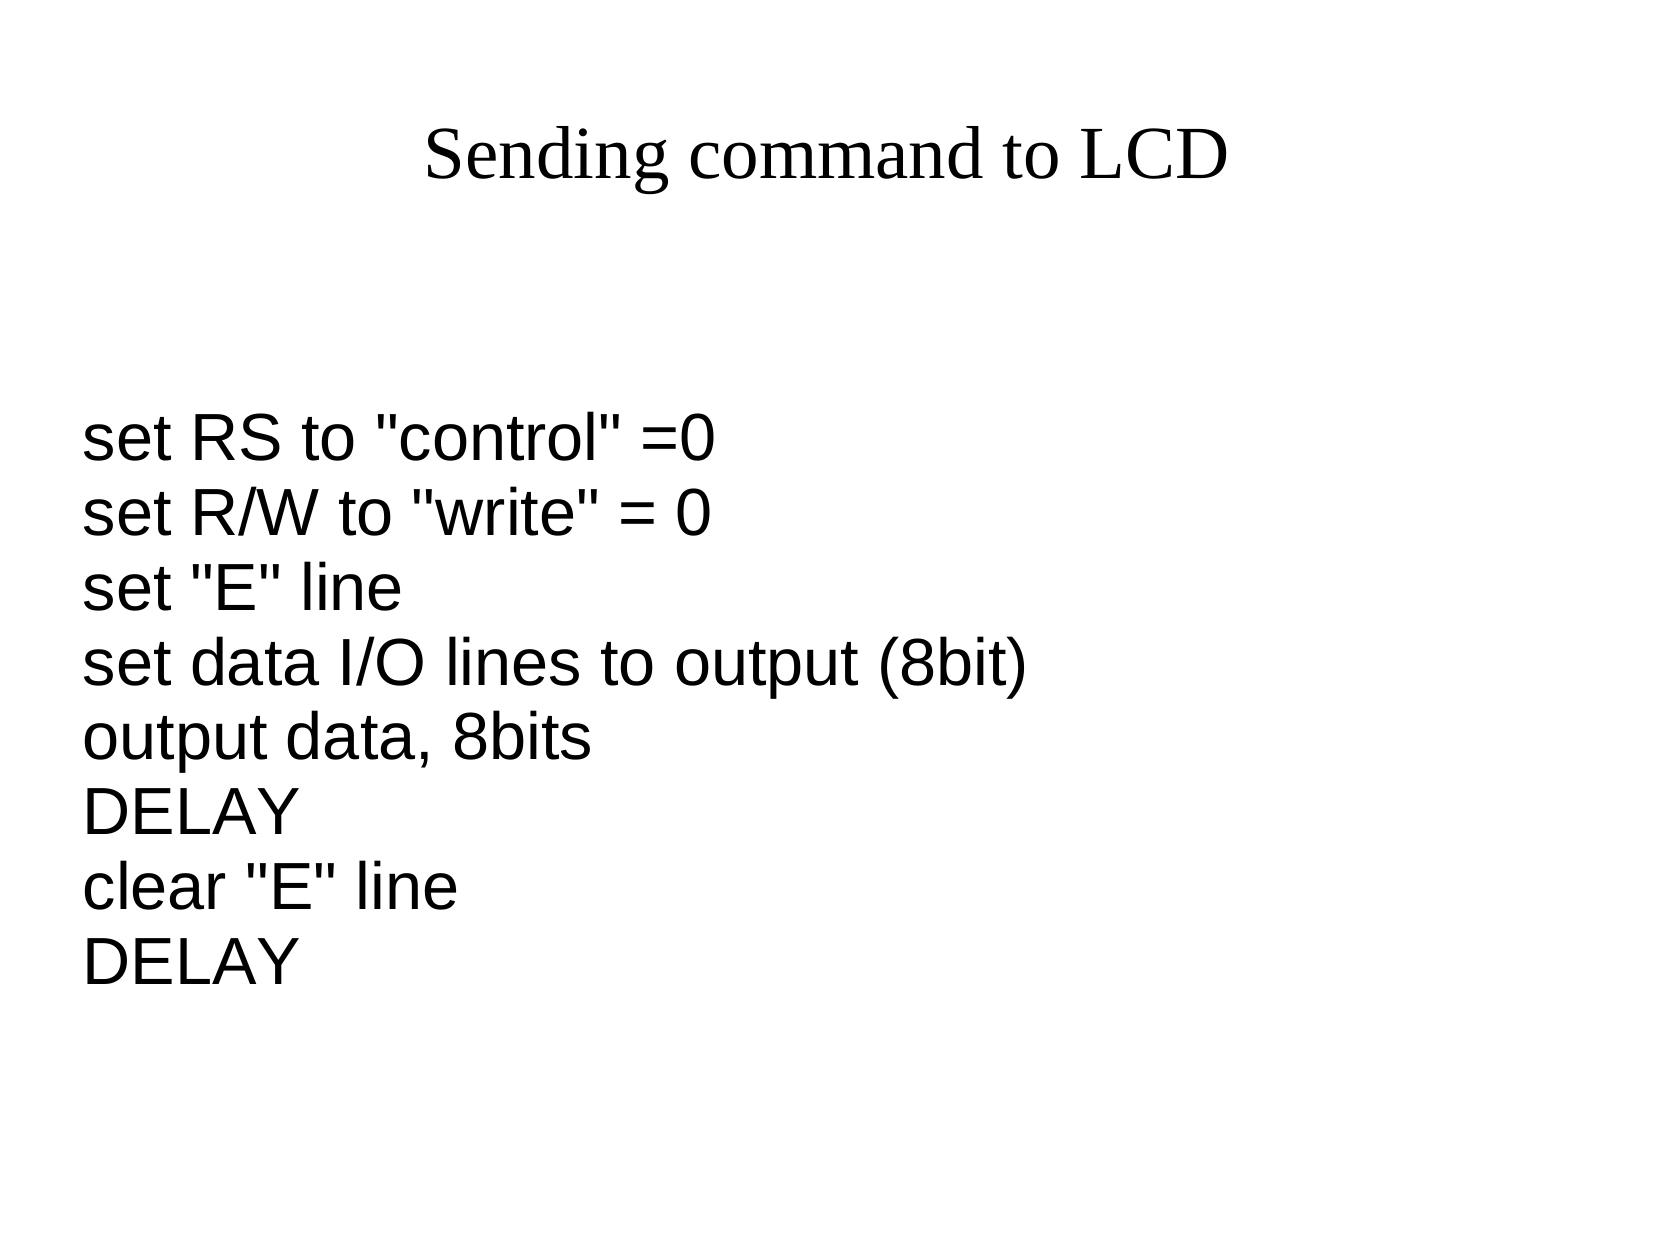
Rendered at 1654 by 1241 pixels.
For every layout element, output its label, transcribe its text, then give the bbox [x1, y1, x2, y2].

title Sending command to LCD [82, 56, 1571, 250]
subtitle set RS to "control" =0 set R/W to "write" = 0 set "E" line set data I/O lines to output (8bit) output data, 8bits DELAY clear "E" line DELAY [82, 297, 1571, 1102]
